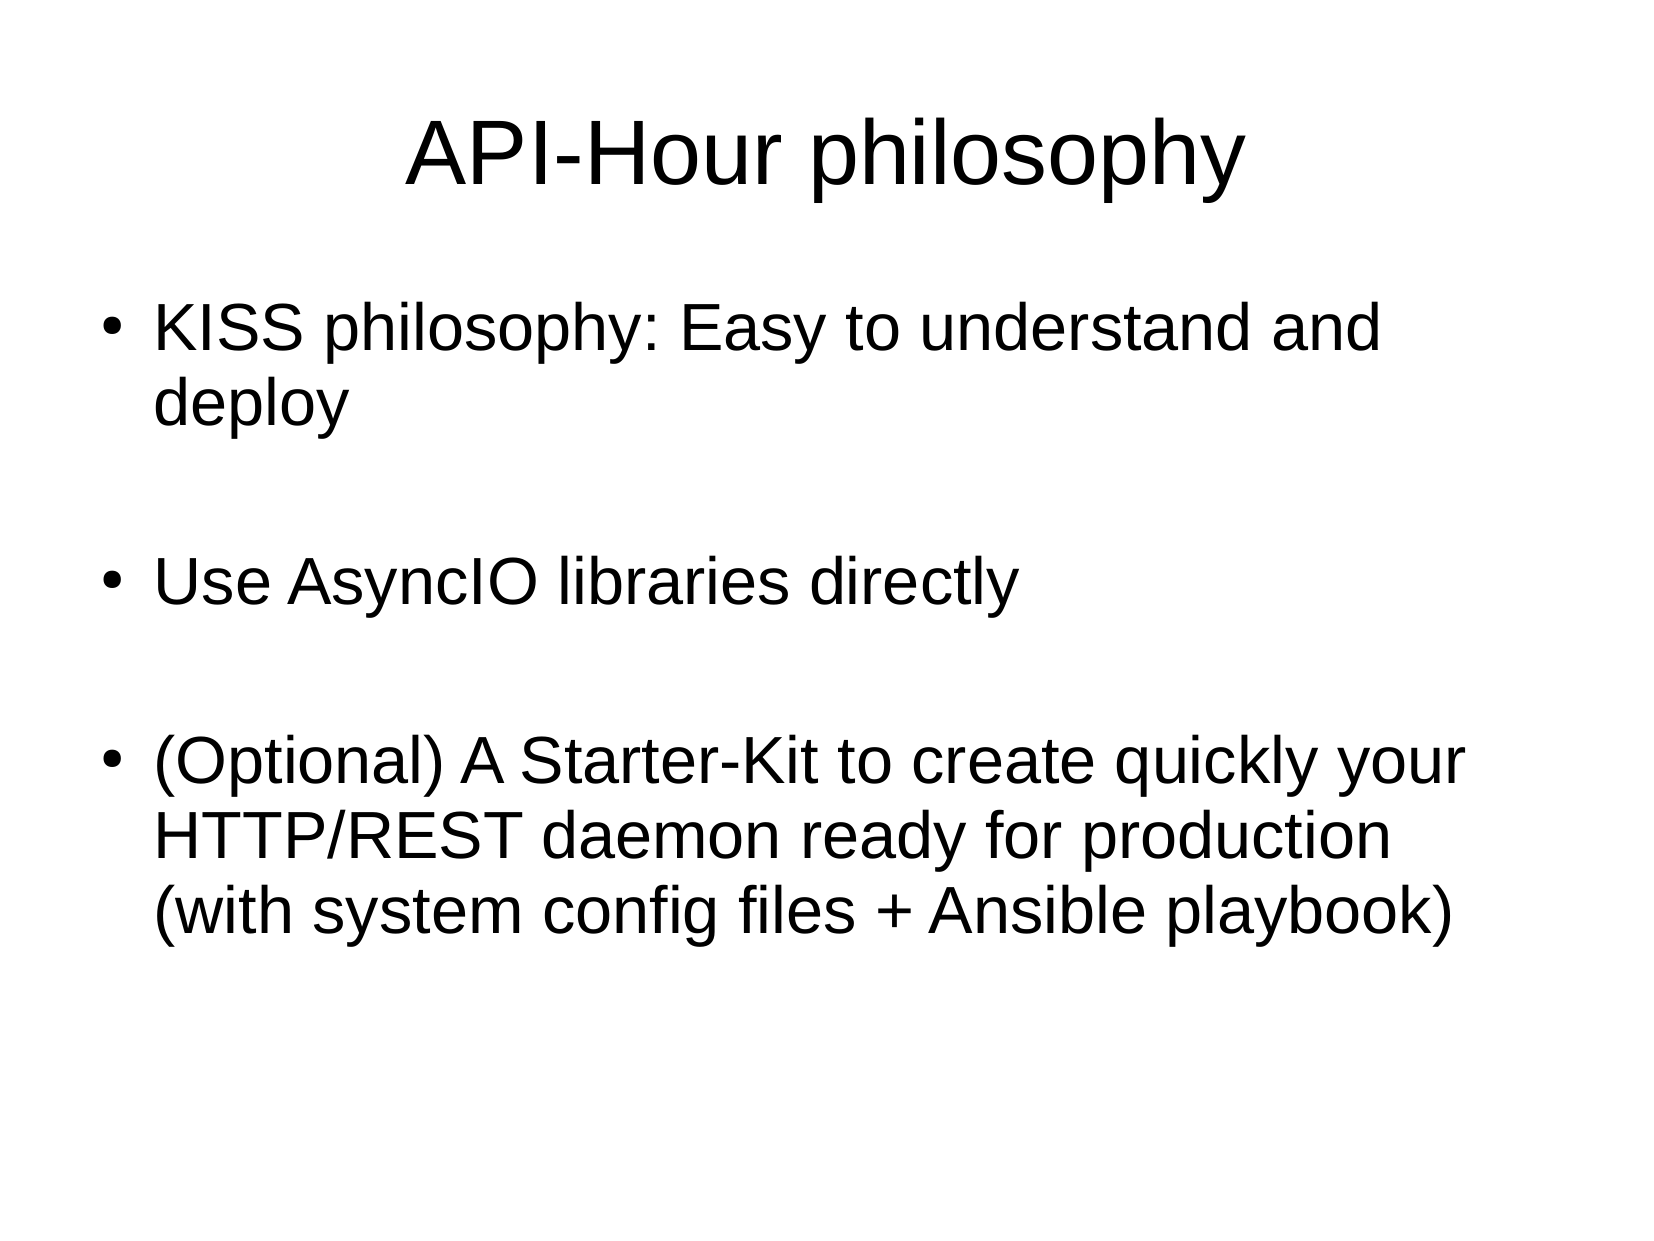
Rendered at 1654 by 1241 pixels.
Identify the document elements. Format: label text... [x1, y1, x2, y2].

list KISS philosophy: Easy to understand and deploy Use AsyncIO libraries directly (Optional) A Starter-Kit to create quickly your HTTP/REST daemon ready for production (with system config files + Ansible playbook) [82, 290, 1571, 1010]
title API-Hour philosophy [82, 49, 1571, 257]
